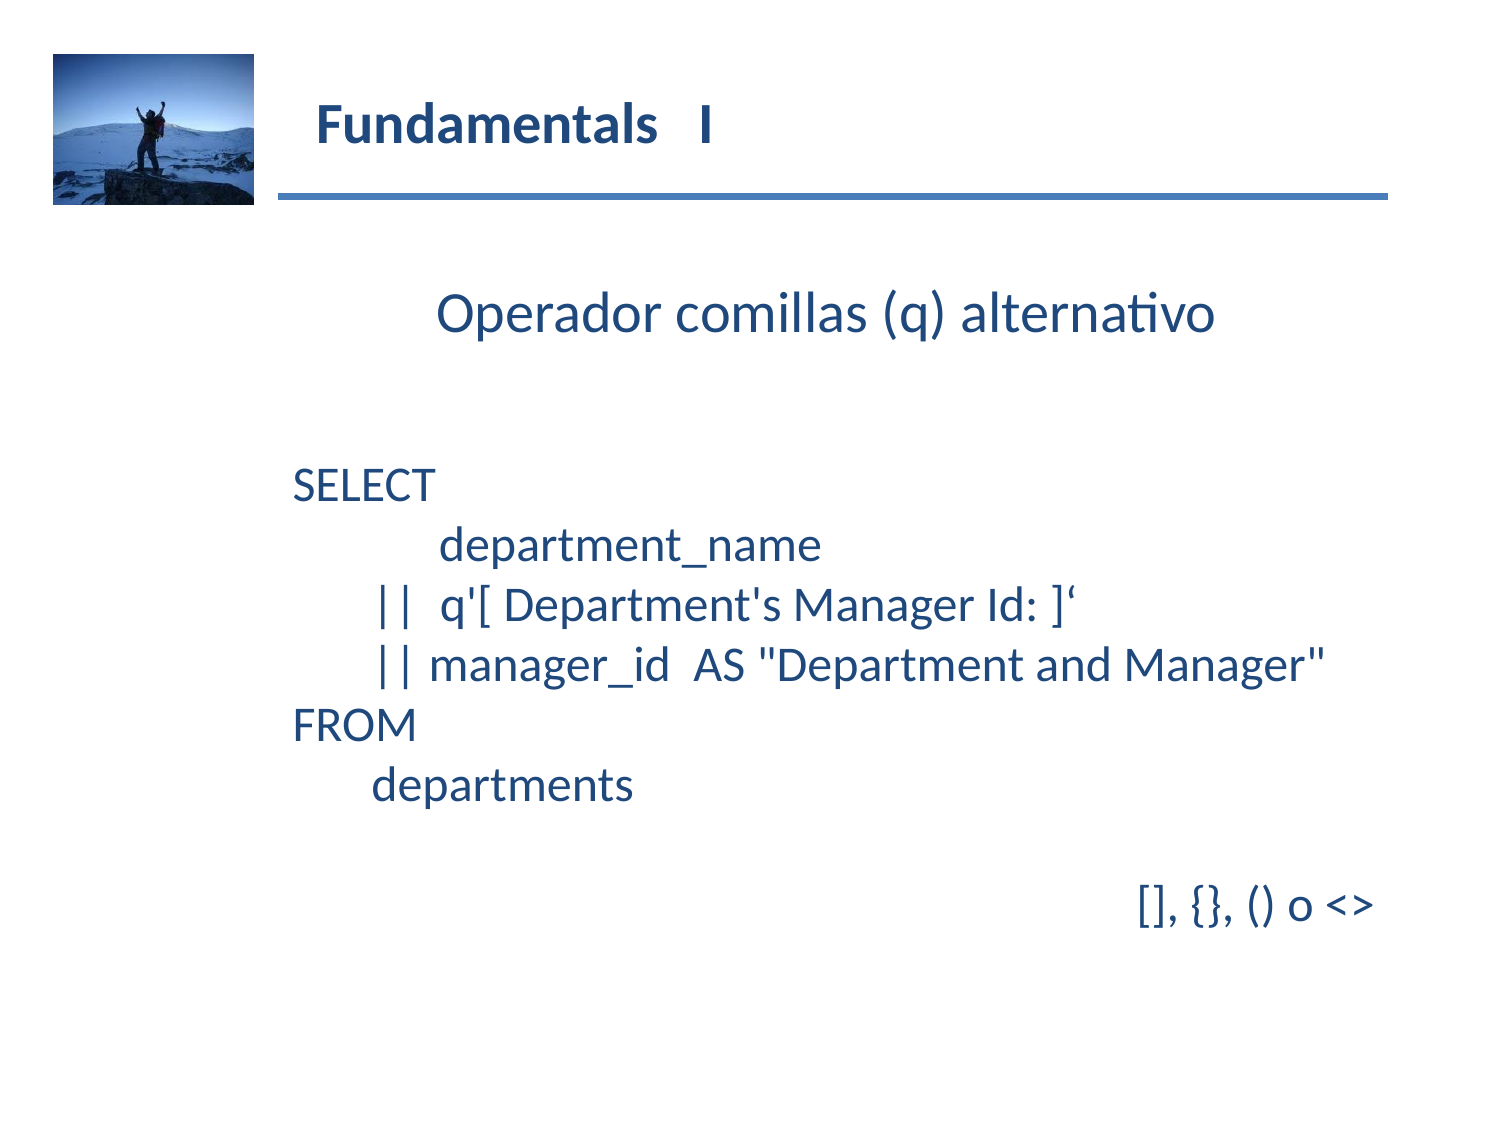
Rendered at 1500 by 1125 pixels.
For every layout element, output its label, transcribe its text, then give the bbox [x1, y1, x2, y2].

text_box Fundamentals I [301, 78, 821, 164]
text_box Operador comillas (q) alternativo [360, 267, 1294, 353]
text_box SELECT department_name || q'[ Department's Manager Id: ]‘ || manager_id AS "Department and Manager" FROM departments [], {}, () o <> [277, 444, 1412, 945]
picture [53, 54, 254, 205]
